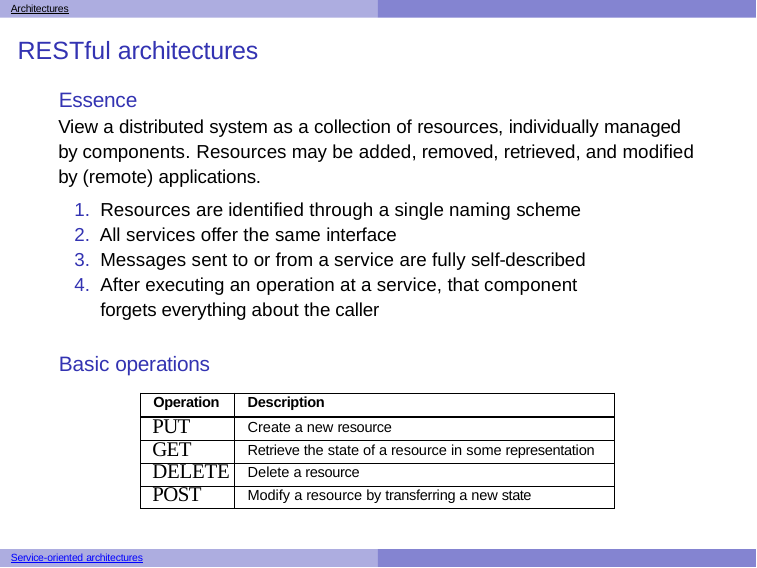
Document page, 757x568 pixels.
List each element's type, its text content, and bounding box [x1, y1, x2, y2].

table_cell Retrieve the state of a resource in some representation [235, 441, 614, 463]
table_header Description [235, 394, 614, 416]
table_cell POST [141, 487, 234, 508]
text_box Architectures [8, 0, 748, 15]
table_cell Create a new resource [235, 418, 614, 440]
table_cell DELETE [141, 464, 234, 486]
text_box [0, 549, 756, 567]
table_cell Delete a resource [235, 464, 614, 486]
text_box Service-oriented architectures [8, 549, 152, 564]
table_header Operation [141, 394, 234, 416]
title RESTful architectures [15, 32, 508, 130]
table_cell PUT [141, 418, 234, 440]
table_cell Modify a resource by transferring a new state [235, 487, 614, 508]
text_box Essence View a distributed system as a collection of resources, individually managed by components. Resources may be added, removed, retrieved, and modified by (remote) applications. Resources are identified through a single naming scheme All services offer the same interface Messages sent to or from a service are fully self-described After executing an operation at a service, that component forgets everything about the caller Basic operations [56, 81, 700, 376]
table_cell GET [141, 441, 234, 463]
